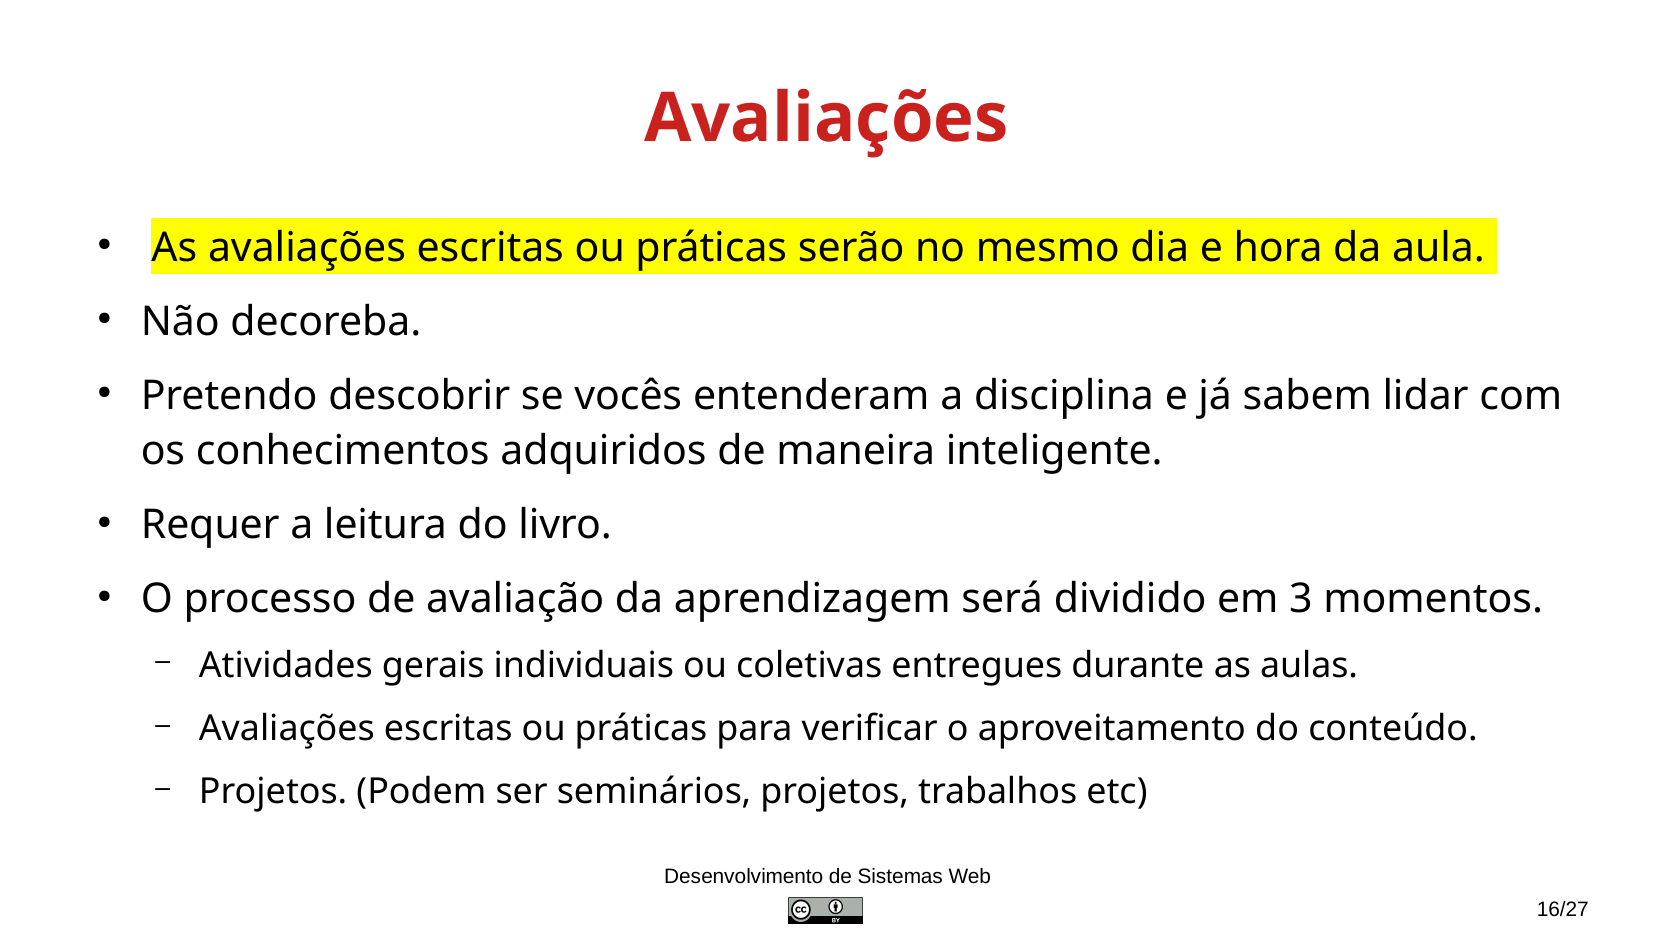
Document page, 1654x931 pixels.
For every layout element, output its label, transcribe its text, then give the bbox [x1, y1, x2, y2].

picture [788, 897, 863, 924]
list As avaliações escritas ou práticas serão no mesmo dia e hora da aula. Não decoreba. Pretendo descobrir se vocês entenderam a disciplina e já sabem lidar com os conhecimentos adquiridos de maneira inteligente. Requer a leitura do livro. O processo de avaliação da aprendizagem será dividido em 3 momentos. Atividades gerais individuais ou coletivas entregues durante as aulas. Avaliações escritas ou práticas para verificar o aproveitamento do conteúdo. Projetos. (Podem ser seminários, projetos, trabalhos etc) [82, 217, 1571, 827]
title Avaliações [82, 37, 1571, 193]
